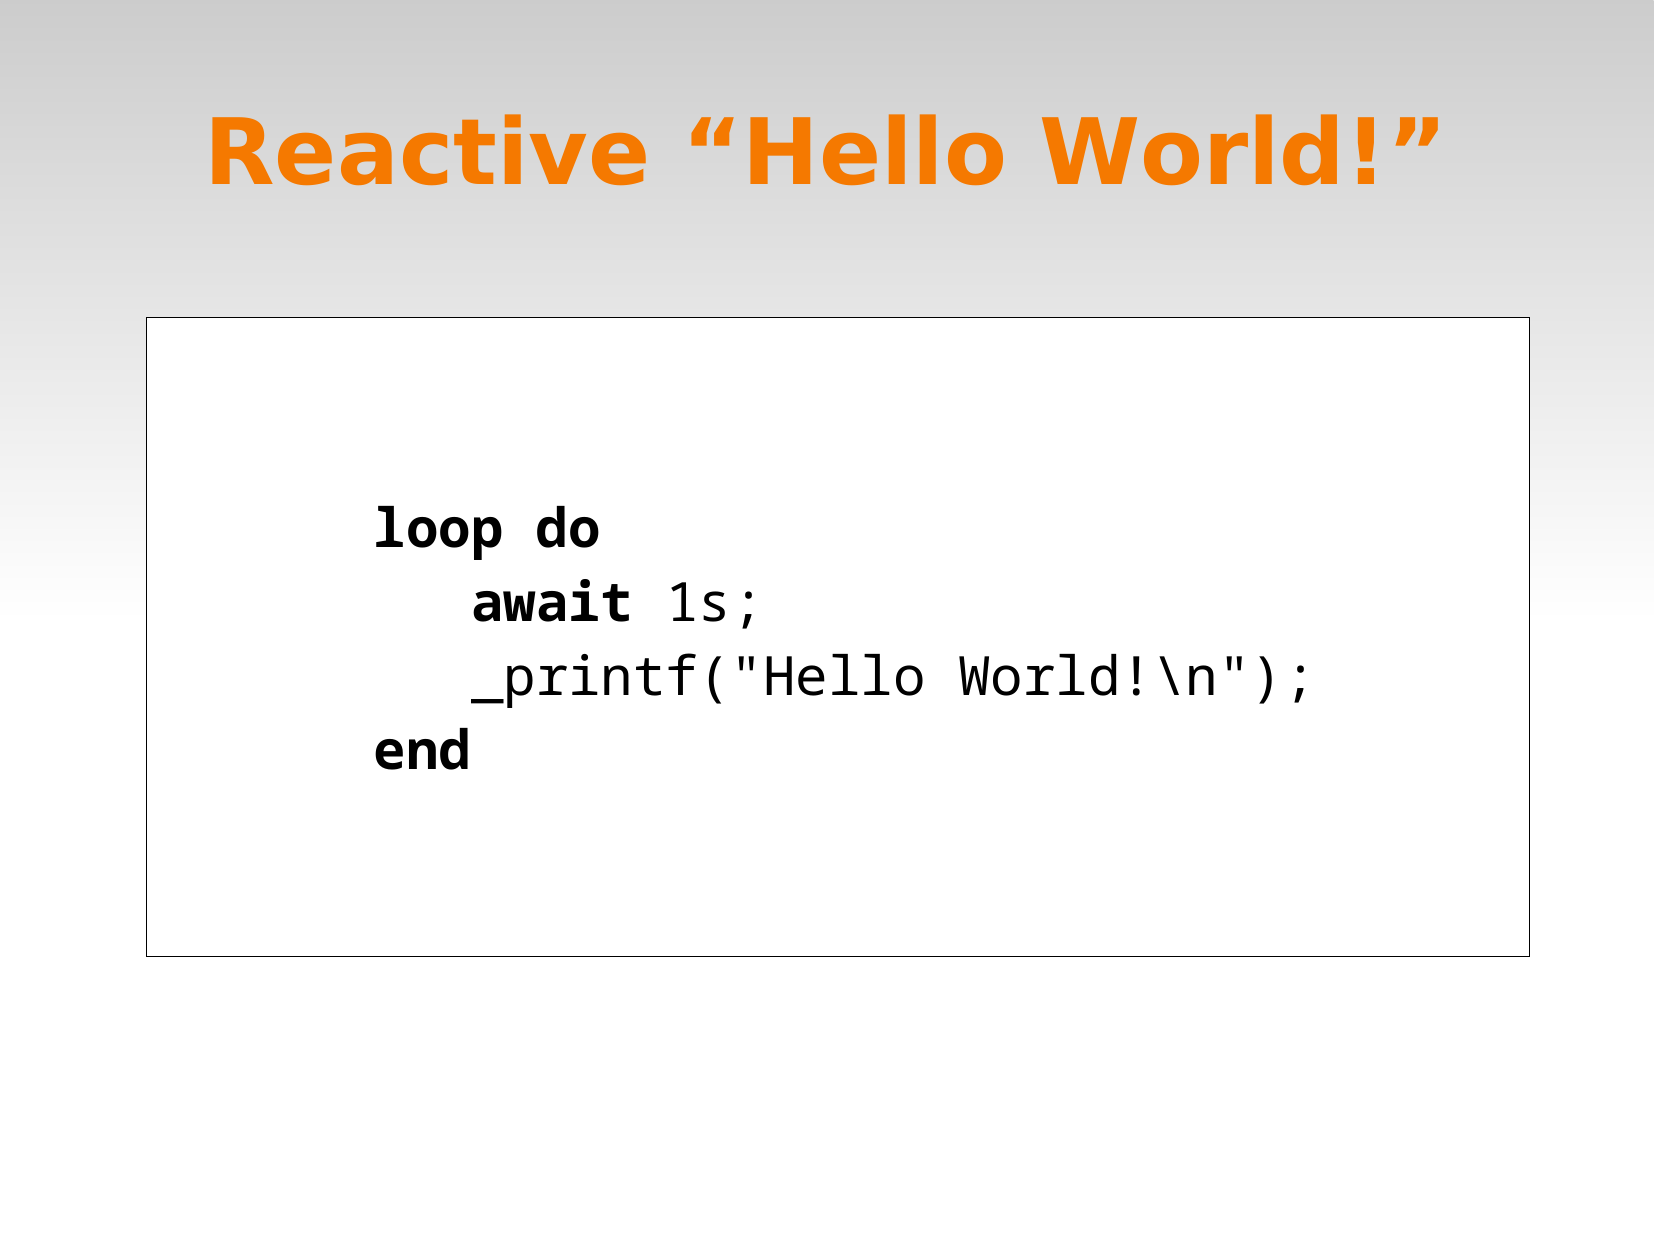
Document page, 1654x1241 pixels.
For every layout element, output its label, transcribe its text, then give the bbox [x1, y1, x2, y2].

title Reactive “Hello World!” [82, 49, 1571, 257]
text_box loop do await 1s; _printf("Hello World!\n"); end [146, 317, 1530, 957]
